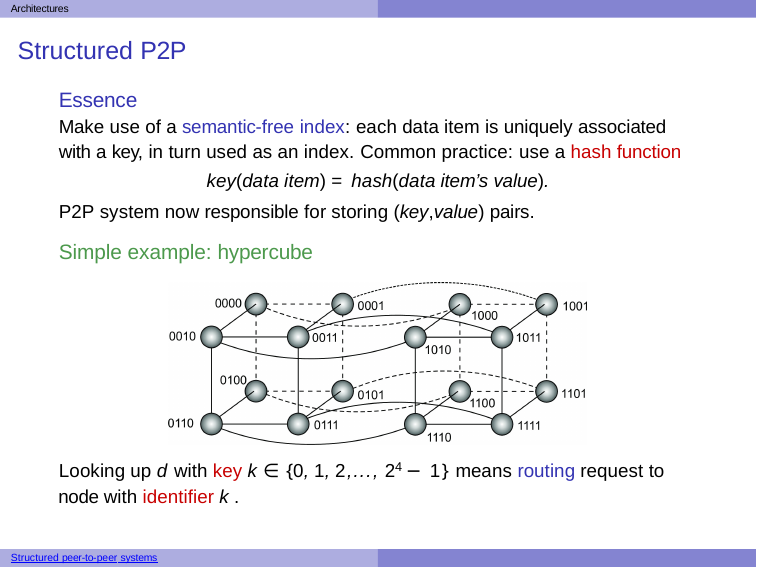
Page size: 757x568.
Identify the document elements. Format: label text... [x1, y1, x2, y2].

title Structured P2P [15, 32, 508, 130]
picture [168, 282, 587, 445]
text_box Looking up d with key k ∈ {0, 1, 2,..., 24 − 1} means routing request to node with identifier k . [52, 450, 692, 507]
text_box [0, 549, 756, 567]
text_box Architectures [8, 0, 748, 15]
text_box Structured peer-to-peer systems [8, 549, 162, 564]
text_box Essence Make use of a semantic-free index: each data item is uniquely associated with a key, in turn used as an index. Common practice: use a hash function key(data item) = hash(data item’s value). P2P system now responsible for storing (key,value) pairs. Simple example: hypercube [56, 81, 699, 264]
